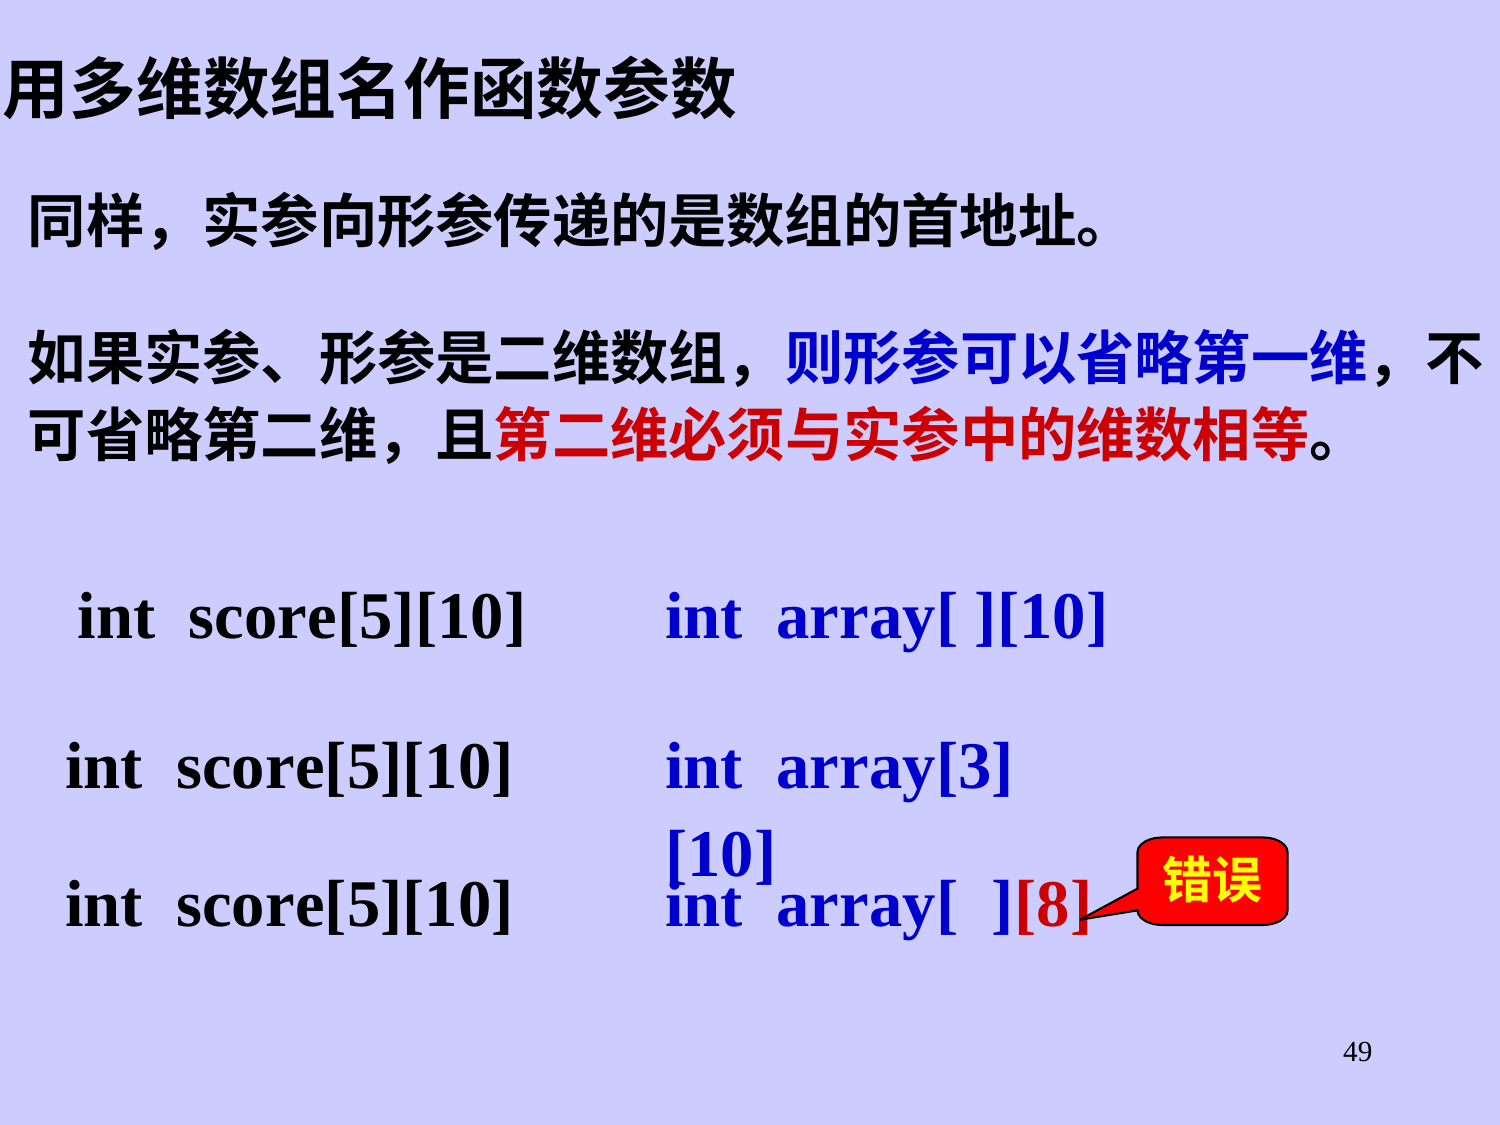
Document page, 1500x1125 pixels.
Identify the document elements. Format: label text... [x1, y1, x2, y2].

text_box <编号> [1074, 1025, 1388, 1101]
text_box 如果实参、形参是二维数组，则形参可以省略第一维，不可省略第二维，且第二维必须与实参中的维数相等。 [24, 312, 1500, 471]
text_box 同样，实参向形参传递的是数组的首地址。 [24, 174, 1500, 256]
text_box 用多维数组名作函数参数 [0, 37, 1500, 130]
text_box int array[ ][8] [662, 849, 1126, 942]
text_box int array[ ][10] [662, 562, 1138, 655]
text_box int array[3][10] [662, 712, 1126, 849]
text_box int score[5][10] [62, 849, 526, 942]
text_box 错误 [1080, 837, 1288, 925]
text_box int score[5][10] [74, 562, 550, 655]
text_box int score[5][10] [62, 712, 526, 805]
